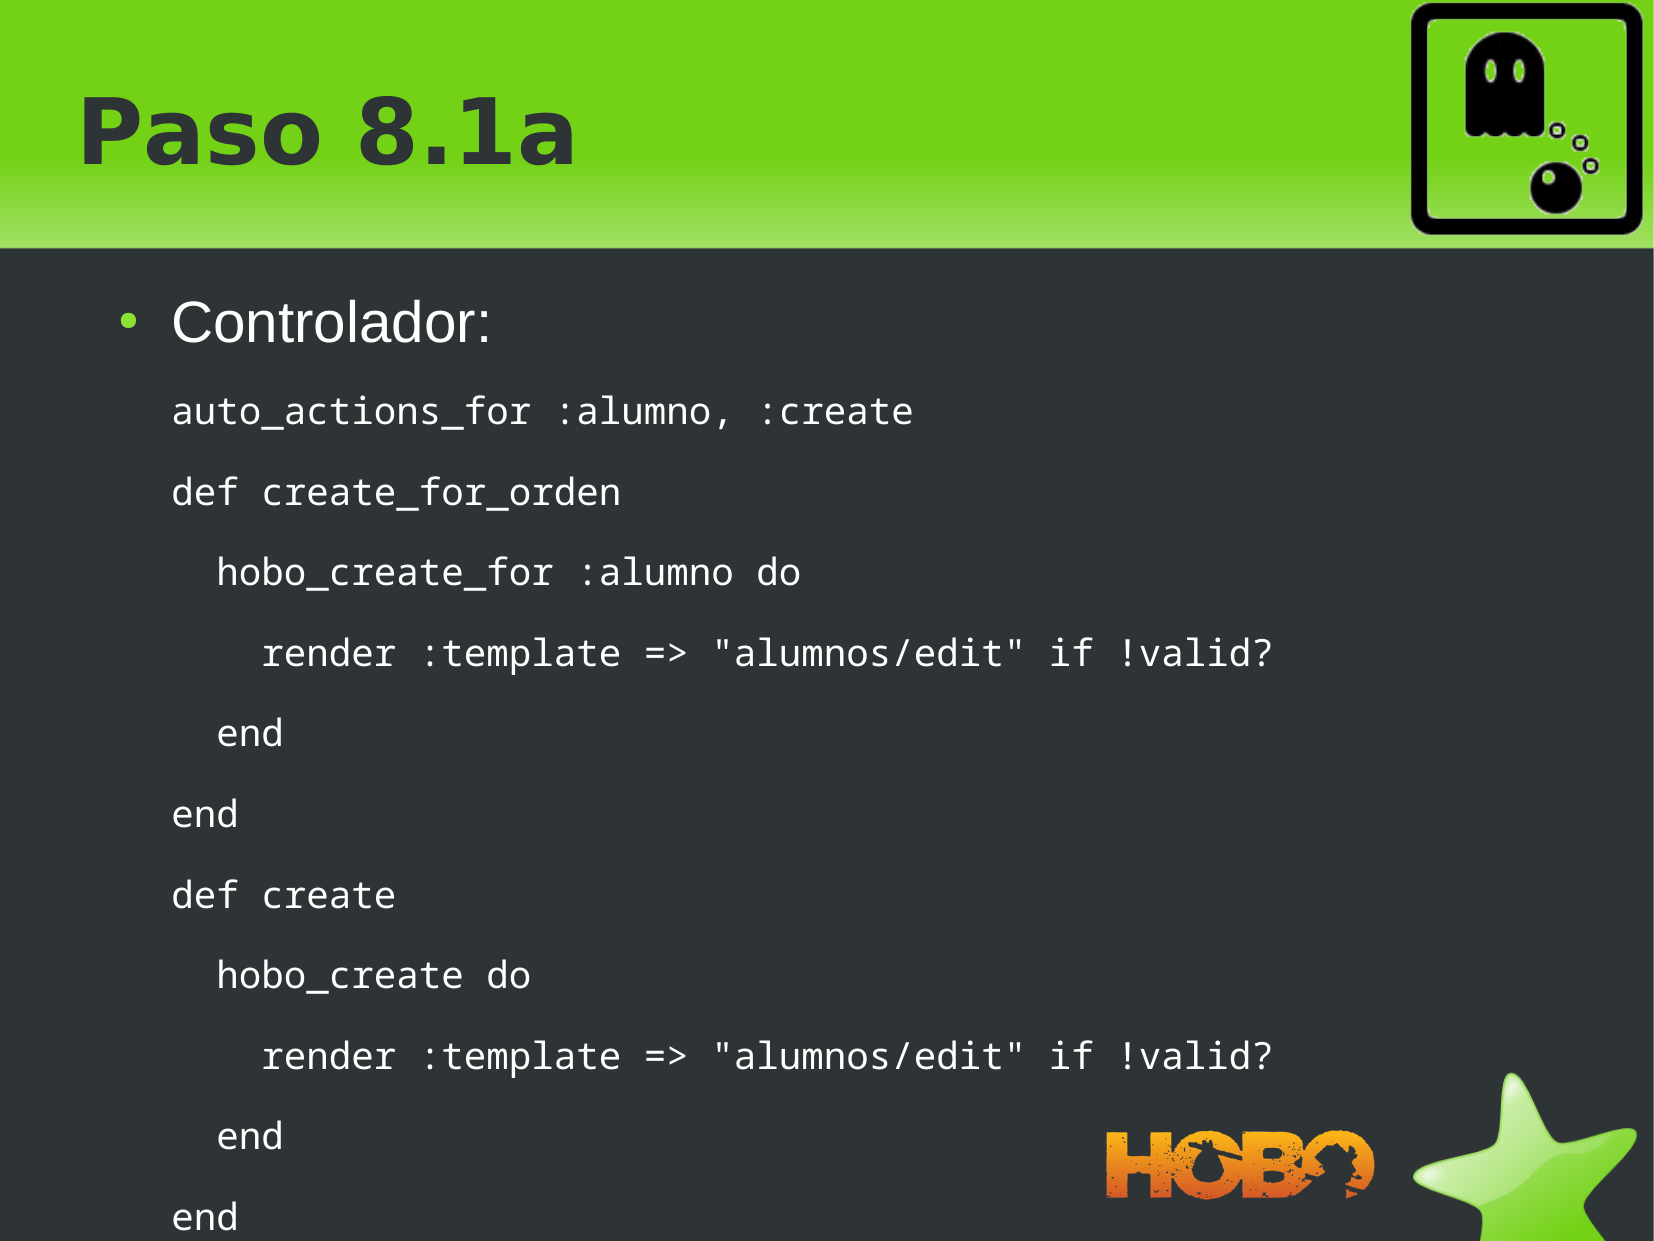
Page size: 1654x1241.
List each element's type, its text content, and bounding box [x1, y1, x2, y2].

title Paso 8.1a [76, 29, 1565, 237]
list Controlador: auto_actions_for :alumno, :create def create_for_orden hobo_create_for :alumno do render :template => "alumnos/edit" if !valid? end end def create hobo_create do render :template => "alumnos/edit" if !valid? end end [82, 290, 1571, 1109]
picture [0, 0, 1654, 1241]
